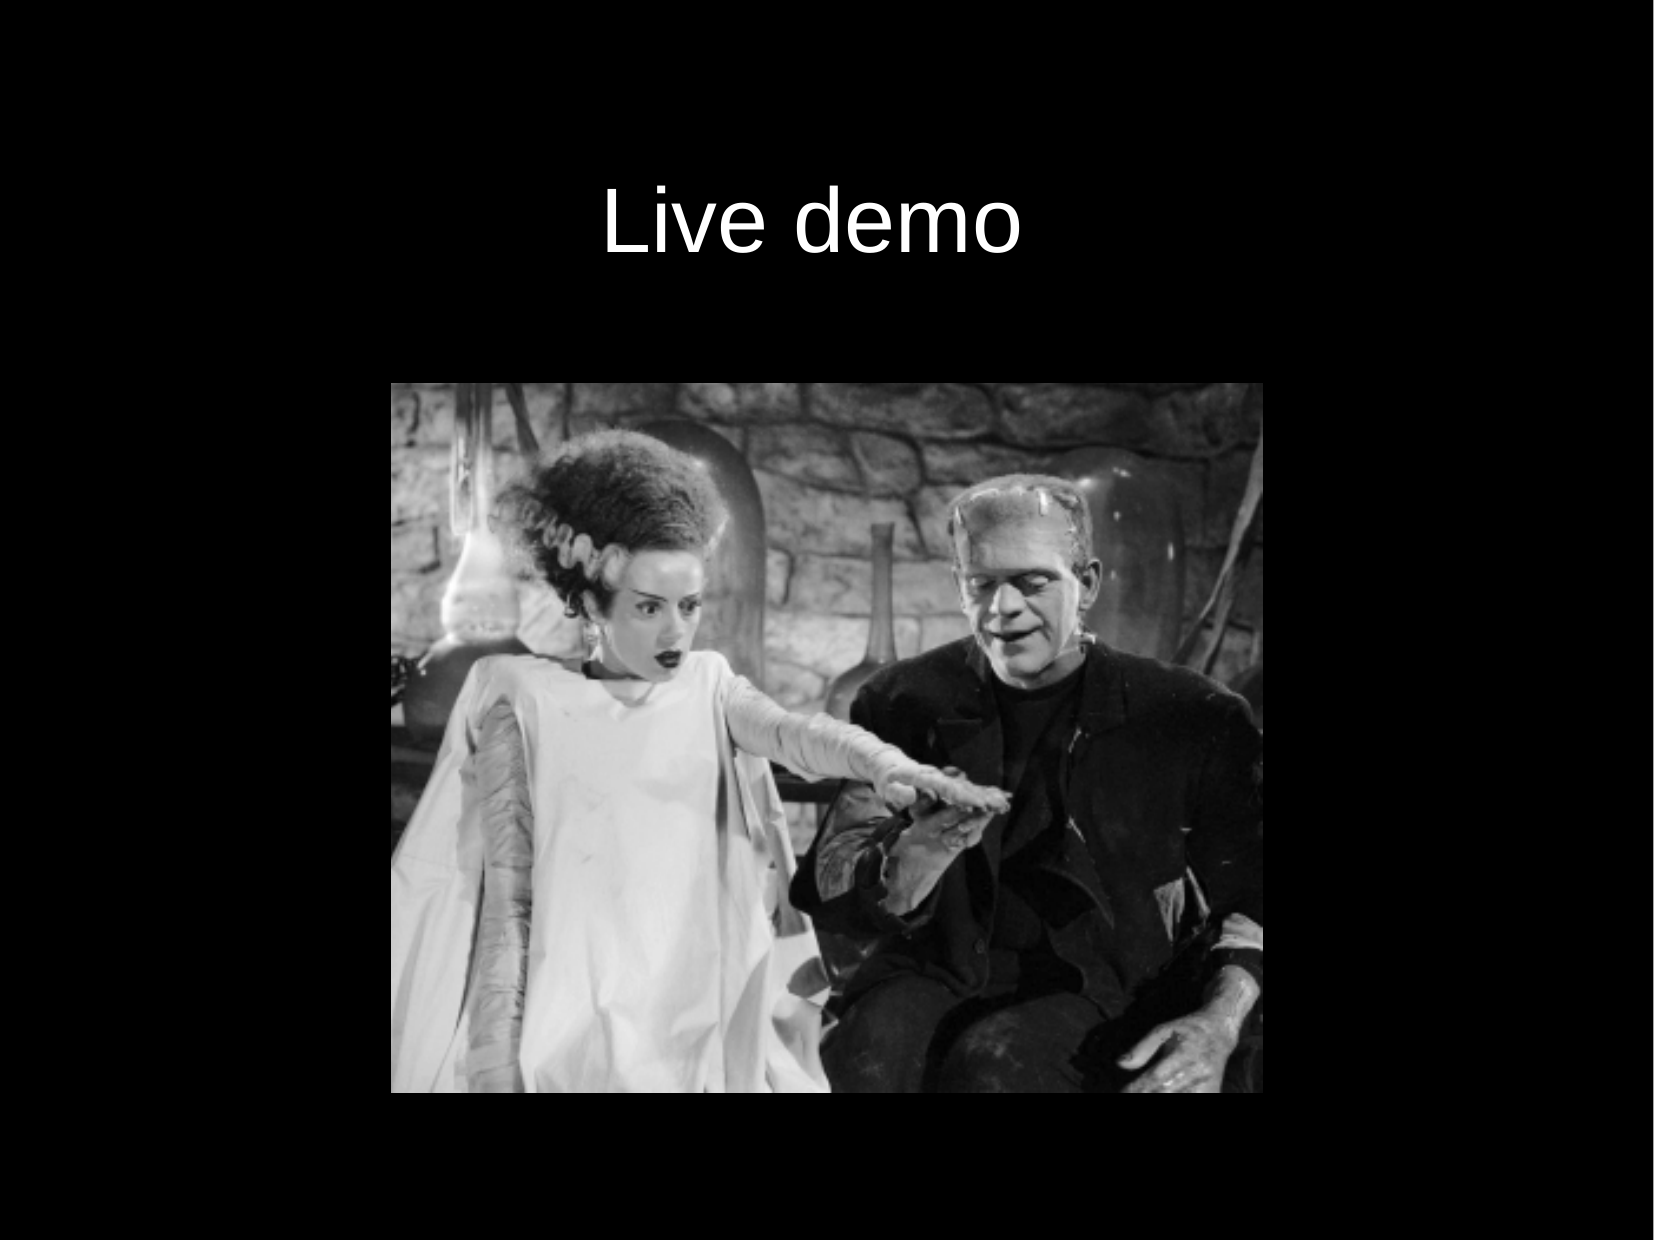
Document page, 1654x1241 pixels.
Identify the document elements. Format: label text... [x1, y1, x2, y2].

title Live demo [118, 117, 1506, 325]
picture [391, 383, 1263, 1093]
